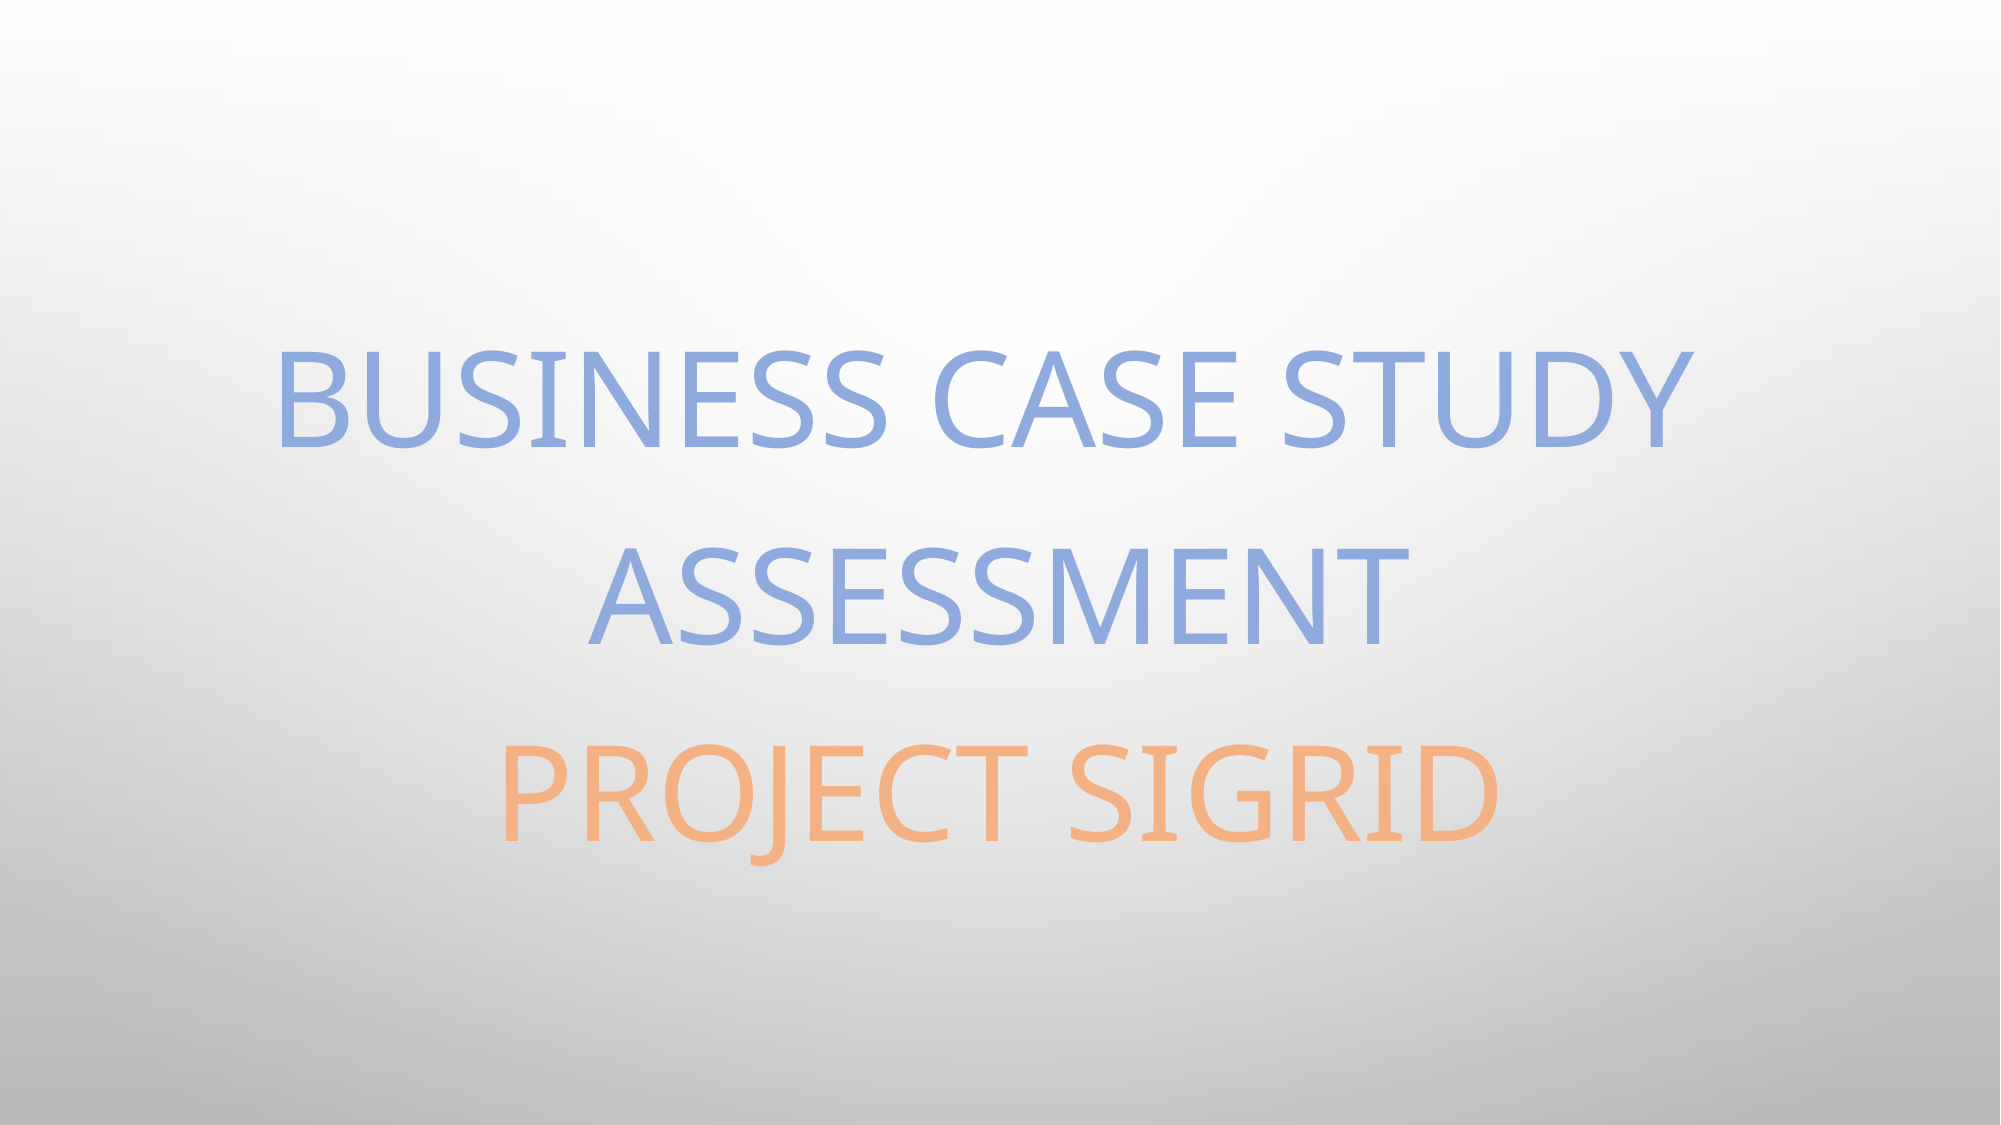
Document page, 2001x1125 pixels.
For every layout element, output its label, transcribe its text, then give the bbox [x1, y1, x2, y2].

list Business Case Study Assessment PROJECT SIGRID [95, 291, 1905, 895]
